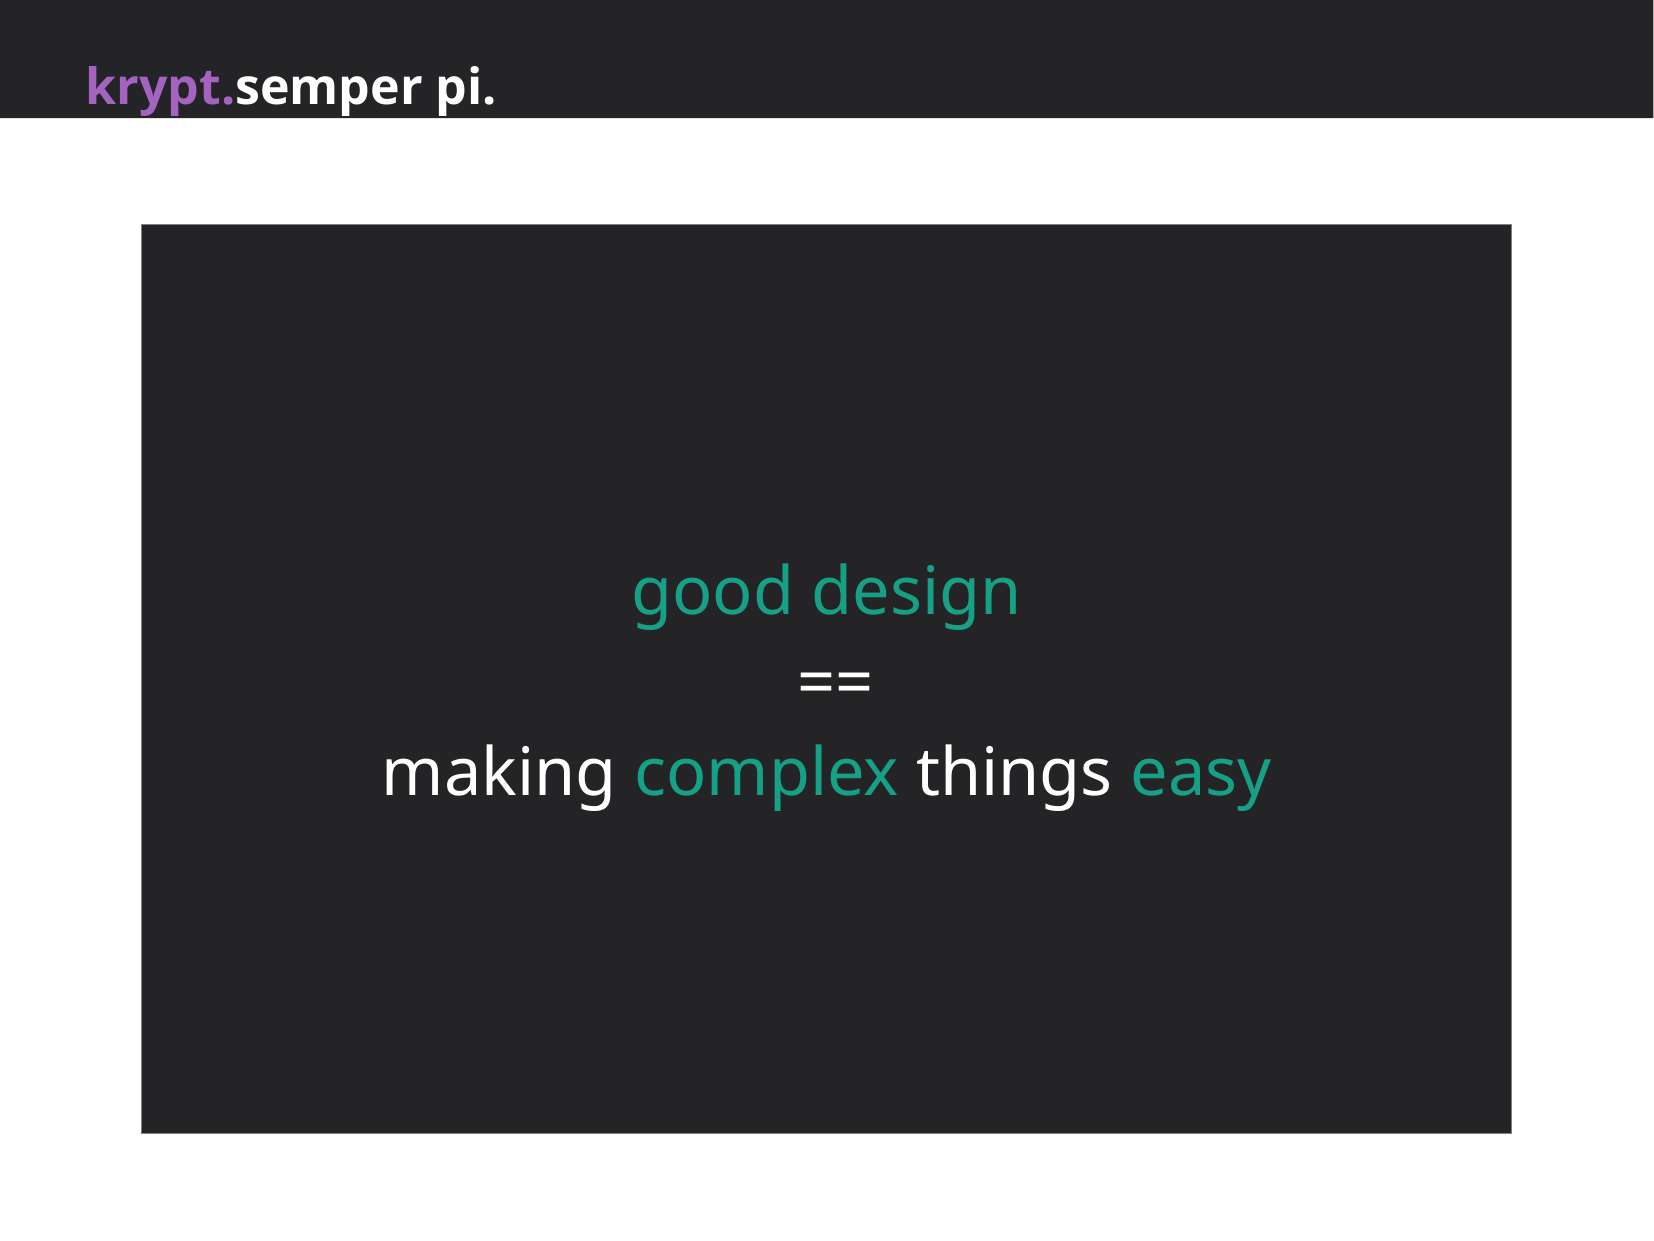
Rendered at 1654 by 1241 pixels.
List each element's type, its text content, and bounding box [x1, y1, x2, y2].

text_box [0, 0, 1654, 119]
text_box krypt.semper pi. [70, 43, 544, 119]
text_box good design == making complex things easy [141, 224, 1512, 1134]
